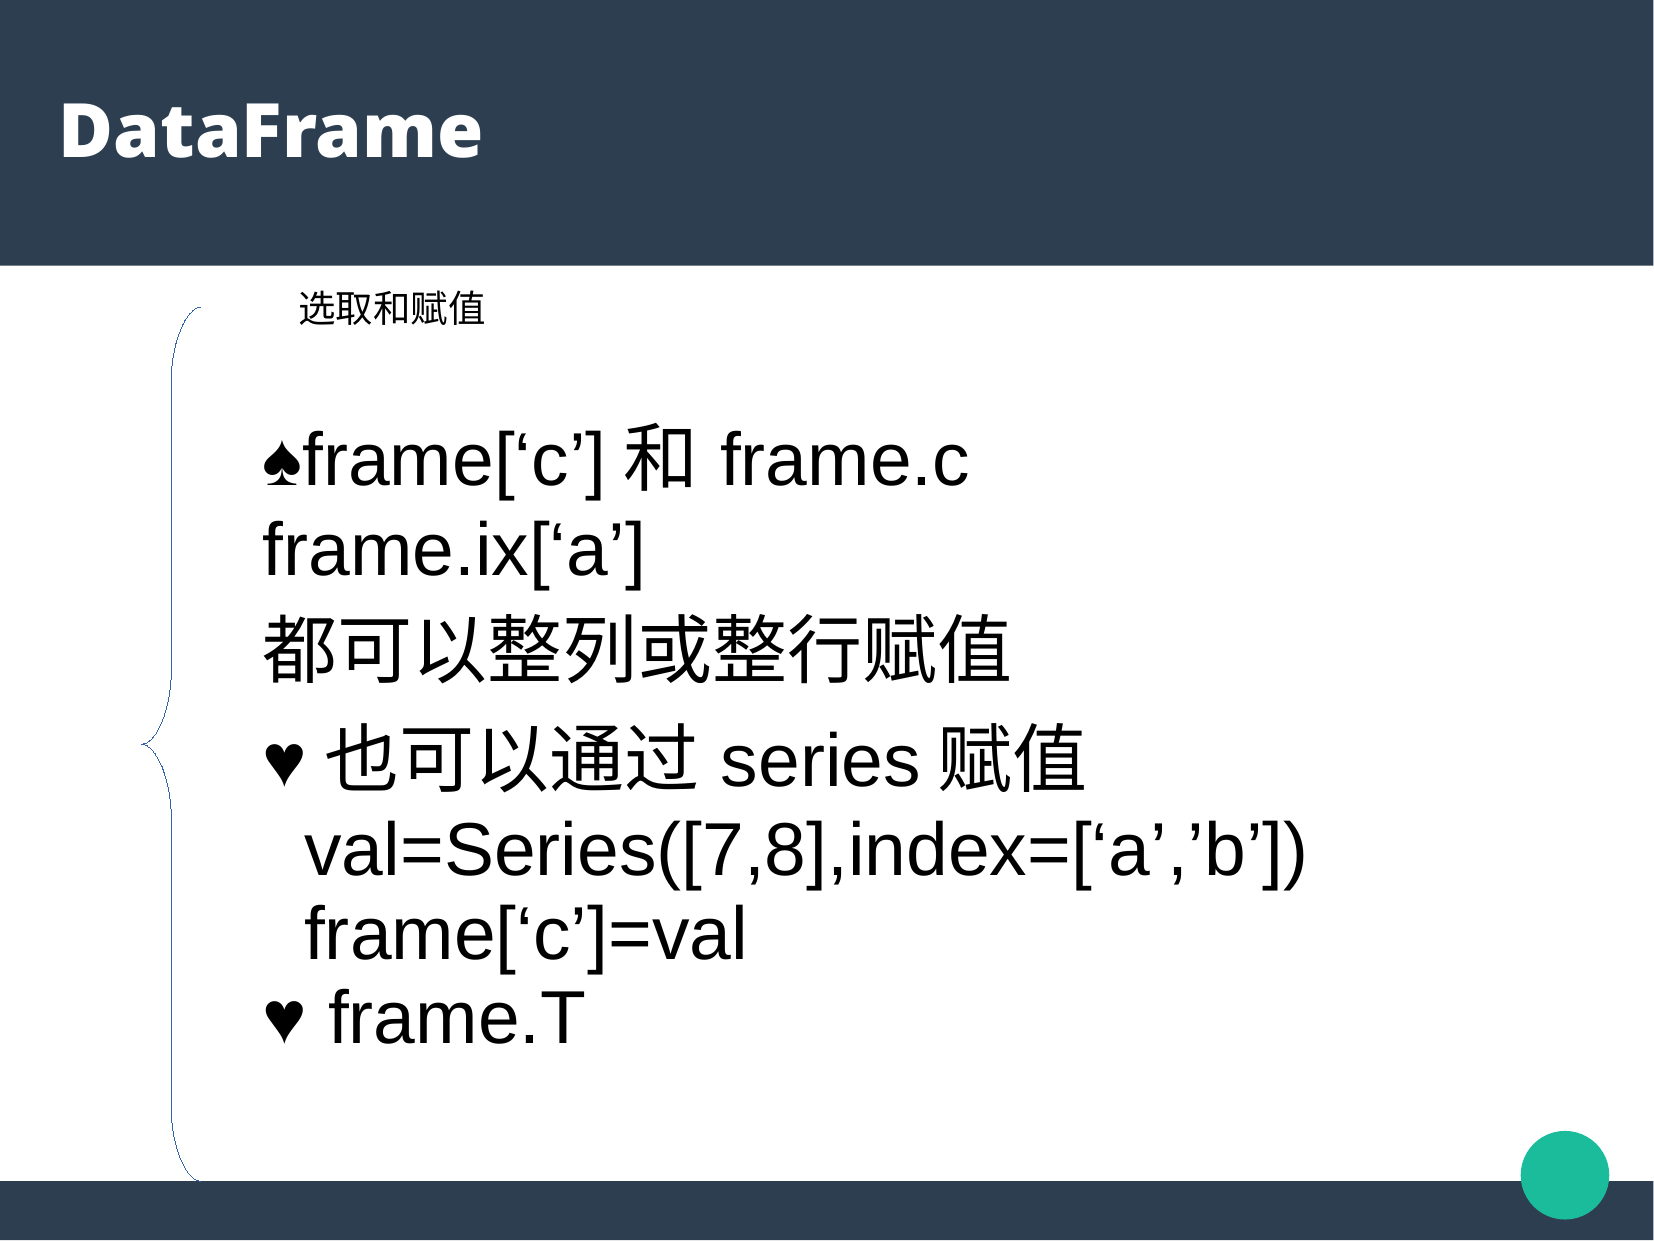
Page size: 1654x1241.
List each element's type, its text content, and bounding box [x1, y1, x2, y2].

text_box ♠frame[‘c’]和frame.c frame.ix[‘a’] 都可以整列或整行赋值 ♥也可以通过series赋值 val=Series([7,8],index=[‘a’,’b’]) frame[‘c’]=val ♥ frame.T [248, 307, 1583, 1075]
text_box 选取和赋值 [283, 271, 851, 342]
title DataFrame [59, 49, 1595, 207]
